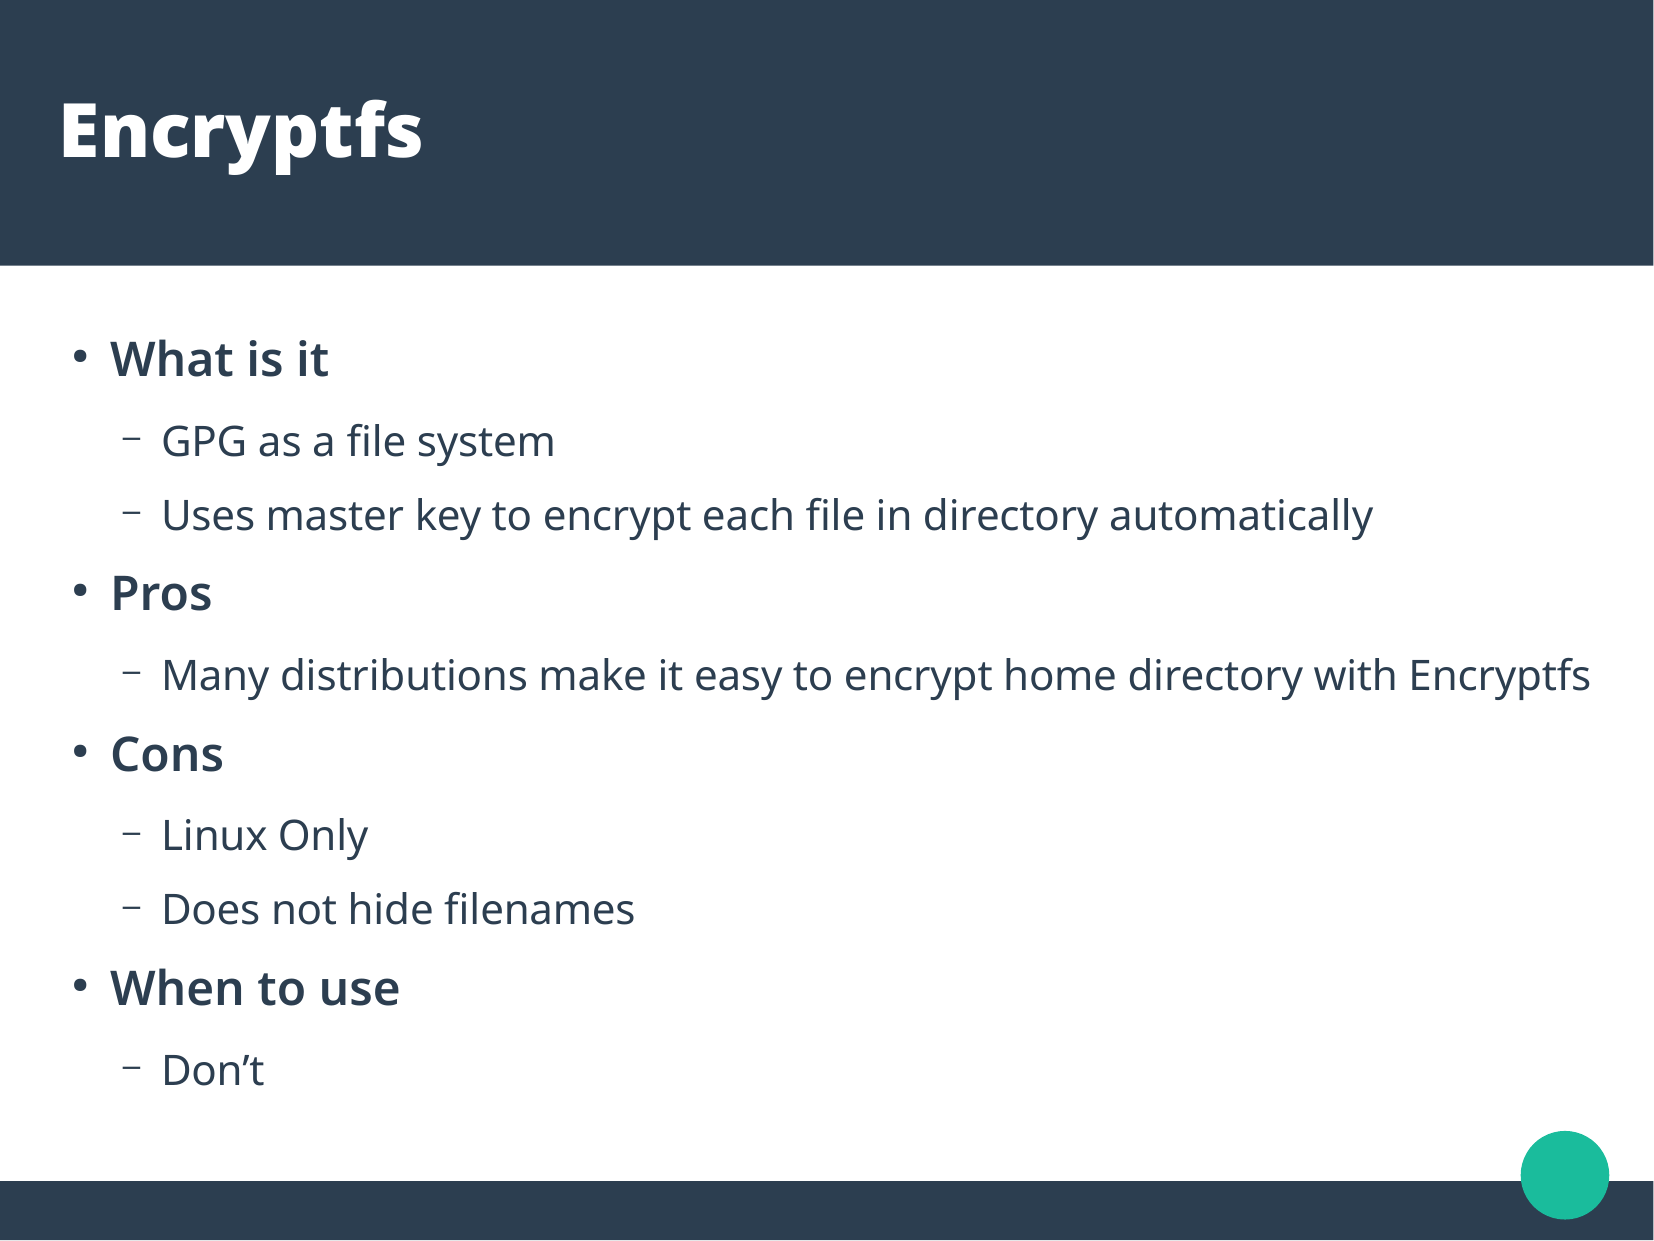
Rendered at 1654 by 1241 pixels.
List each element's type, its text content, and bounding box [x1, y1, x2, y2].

list What is it GPG as a file system Uses master key to encrypt each file in directory automatically Pros Many distributions make it easy to encrypt home directory with Encryptfs Cons Linux Only Does not hide filenames When to use Don’t [59, 324, 1595, 1152]
title Encryptfs [59, 49, 1595, 207]
